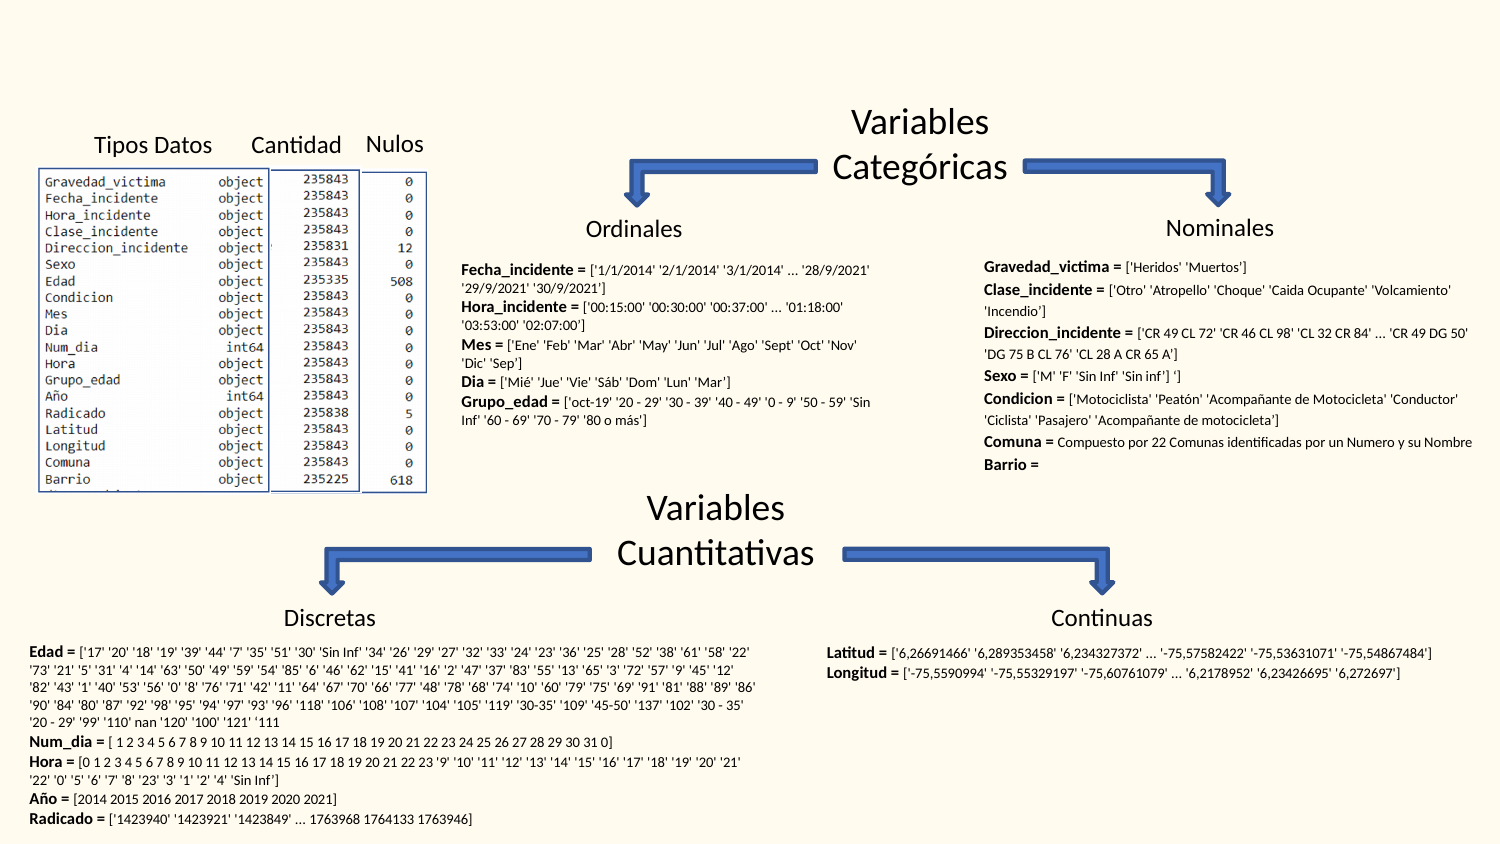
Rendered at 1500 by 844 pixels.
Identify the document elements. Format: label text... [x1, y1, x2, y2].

text_box Nulos [358, 122, 437, 164]
text_box Nominales [1129, 200, 1312, 257]
text_box Variables Categóricas [815, 85, 1025, 201]
text_box Tipos Datos [82, 123, 227, 166]
text_box Continuas [1011, 590, 1194, 647]
picture [35, 165, 428, 495]
text_box [844, 548, 1114, 594]
text_box [320, 548, 590, 594]
text_box Ordinales [543, 201, 726, 258]
text_box Latitud = ['6,26691466' '6,289353458' '6,234327372' ... '-75,57582422' '-75,53631071' '-75,54867484'] Longitud = ['-75,5590994' '-75,55329197' '-75,60761079' ... '6,2178952' '6,23426695' '6,272697'] [815, 630, 1448, 694]
text_box Discretas [238, 590, 421, 647]
text_box Cantidad [240, 122, 358, 165]
text_box Edad = ['17' '20' '18' '19' '39' '44' '7' '35' '51' '30' 'Sin Inf' '34' '26' '29' '27' '32' '33' '24' '23' '36' '25' '28' '52' '38' '61' '58' '22' '73' '21' '5' '31' '4' '14' '63' '50' '49' '59' '54' '85' '6' '46' '62' '15' '41' '16' '2' '47' '37' '83' '55' '13' '65' '3' '72' '57' '9' '45' '12' '82' '43' '1' '40' '53' '56' '0' '8' '76' '71' '42' '11' '64' '67' '70' '66' '77' '48' '78' '68' '74' '10' '60' '79' '75' '69' '91' '81' '88' '89' '86' '90' '84' '80' '87' '92' '98' '95' '94' '97' '93' '96' '118' '106' '108' '107' '104' '105' '119' '30-35' '109' '45-50' '137' '102' '30 - 35' '20 - 29' '99' '110' nan '120' '100' '121' ‘111 Num_dia = [ 1 2 3 4 5 6 7 8 9 10 11 12 13 14 15 16 17 18 19 20 21 22 23 24 25 26 27 28 29 30 31 0] Hora = [0 1 2 3 4 5 6 7 8 9 10 11 12 13 14 15 16 17 18 19 20 21 22 23 '9' '10' '11' '12' '13' '14' '15' '16' '17' '18' '19' '20' '21' '22' '0' '5' '6' '7' '8' '23' '3' '1' '2' '4' 'Sin Inf’] Año = [2014 2015 2016 2017 2018 2019 2020 2021] Radicado = ['1423940' '1423921' '1423849' ... 1763968 1764133 1763946] [18, 635, 769, 831]
text_box [625, 160, 816, 206]
text_box [1024, 160, 1230, 206]
text_box Fecha_incidente = ['1/1/2014' '2/1/2014' '3/1/2014' ... '28/9/2021' '29/9/2021' '30/9/2021’] Hora_incidente = ['00:15:00' '00:30:00' '00:37:00' ... '01:18:00' '03:53:00' '02:07:00’] Mes = ['Ene' 'Feb' 'Mar' 'Abr' 'May' 'Jun' 'Jul' 'Ago' 'Sept' 'Oct' 'Nov' 'Dic' 'Sep’] Dia = ['Mié' 'Jue' 'Vie' 'Sáb' 'Dom' 'Lun' 'Mar’] Grupo_edad = ['oct-19' '20 - 29' '30 - 39' '40 - 49' '0 - 9' '50 - 59' 'Sin Inf' '60 - 69' '70 - 79' '80 o más'] [450, 252, 897, 431]
text_box Variables Cuantitativas [603, 471, 829, 578]
text_box Gravedad_victima = ['Heridos' 'Muertos’] Clase_incidente = ['Otro' 'Atropello' 'Choque' 'Caida Ocupante' 'Volcamiento' 'Incendio’] Direccion_incidente = ['CR 49 CL 72' 'CR 46 CL 98' 'CL 32 CR 84' ... 'CR 49 DG 50' 'DG 75 B CL 76' 'CL 28 A CR 65 A’] Sexo = ['M' 'F' 'Sin Inf' 'Sin inf’] ‘] Condicion = ['Motociclista' 'Peatón' 'Acompañante de Motocicleta' 'Conductor' 'Ciclista' 'Pasajero' 'Acompañante de motocicleta’] Comuna = Compuesto por 22 Comunas identificadas por un Numero y su Nombre Barrio = [972, 247, 1488, 477]
